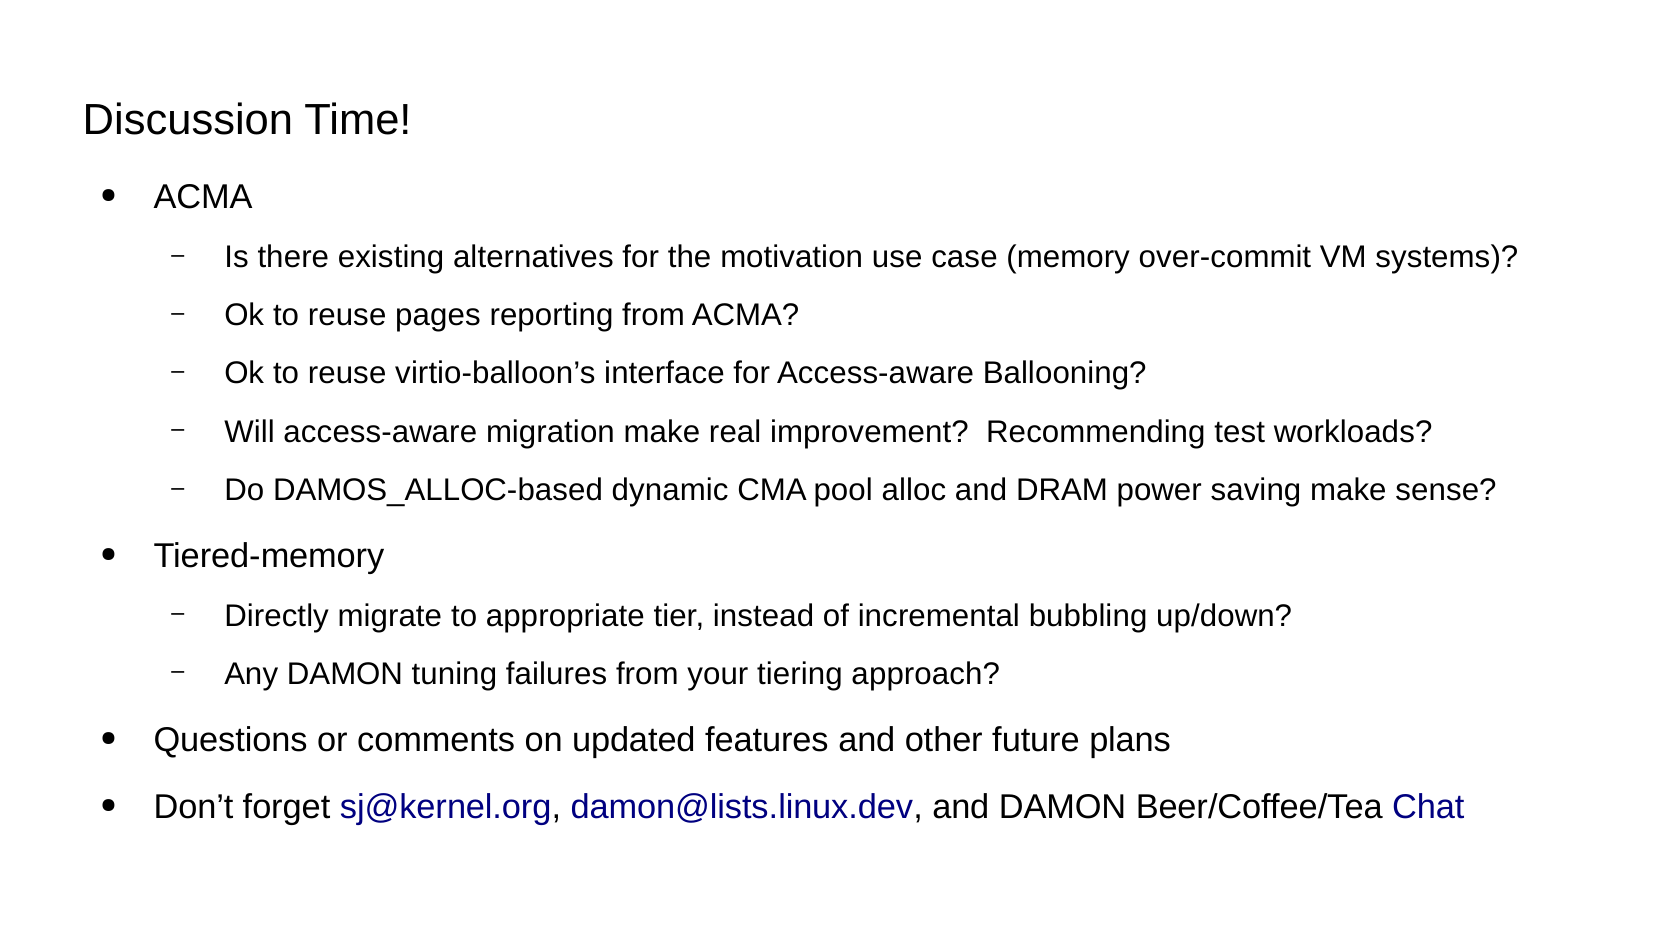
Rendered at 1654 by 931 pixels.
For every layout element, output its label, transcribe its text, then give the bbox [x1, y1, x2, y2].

title Discussion Time! [82, 81, 1571, 157]
list ACMA Is there existing alternatives for the motivation use case (memory over-commit VM systems)? Ok to reuse pages reporting from ACMA? Ok to reuse virtio-balloon’s interface for Access-aware Ballooning? Will access-aware migration make real improvement? Recommending test workloads? Do DAMOS_ALLOC-based dynamic CMA pool alloc and DRAM power saving make sense? Tiered-memory Directly migrate to appropriate tier, instead of incremental bubbling up/down? Any DAMON tuning failures from your tiering approach? Questions or comments on updated features and other future plans Don’t forget sj@kernel.org, damon@lists.linux.dev, and DAMON Beer/Coffee/Tea Chat [82, 177, 1571, 833]
